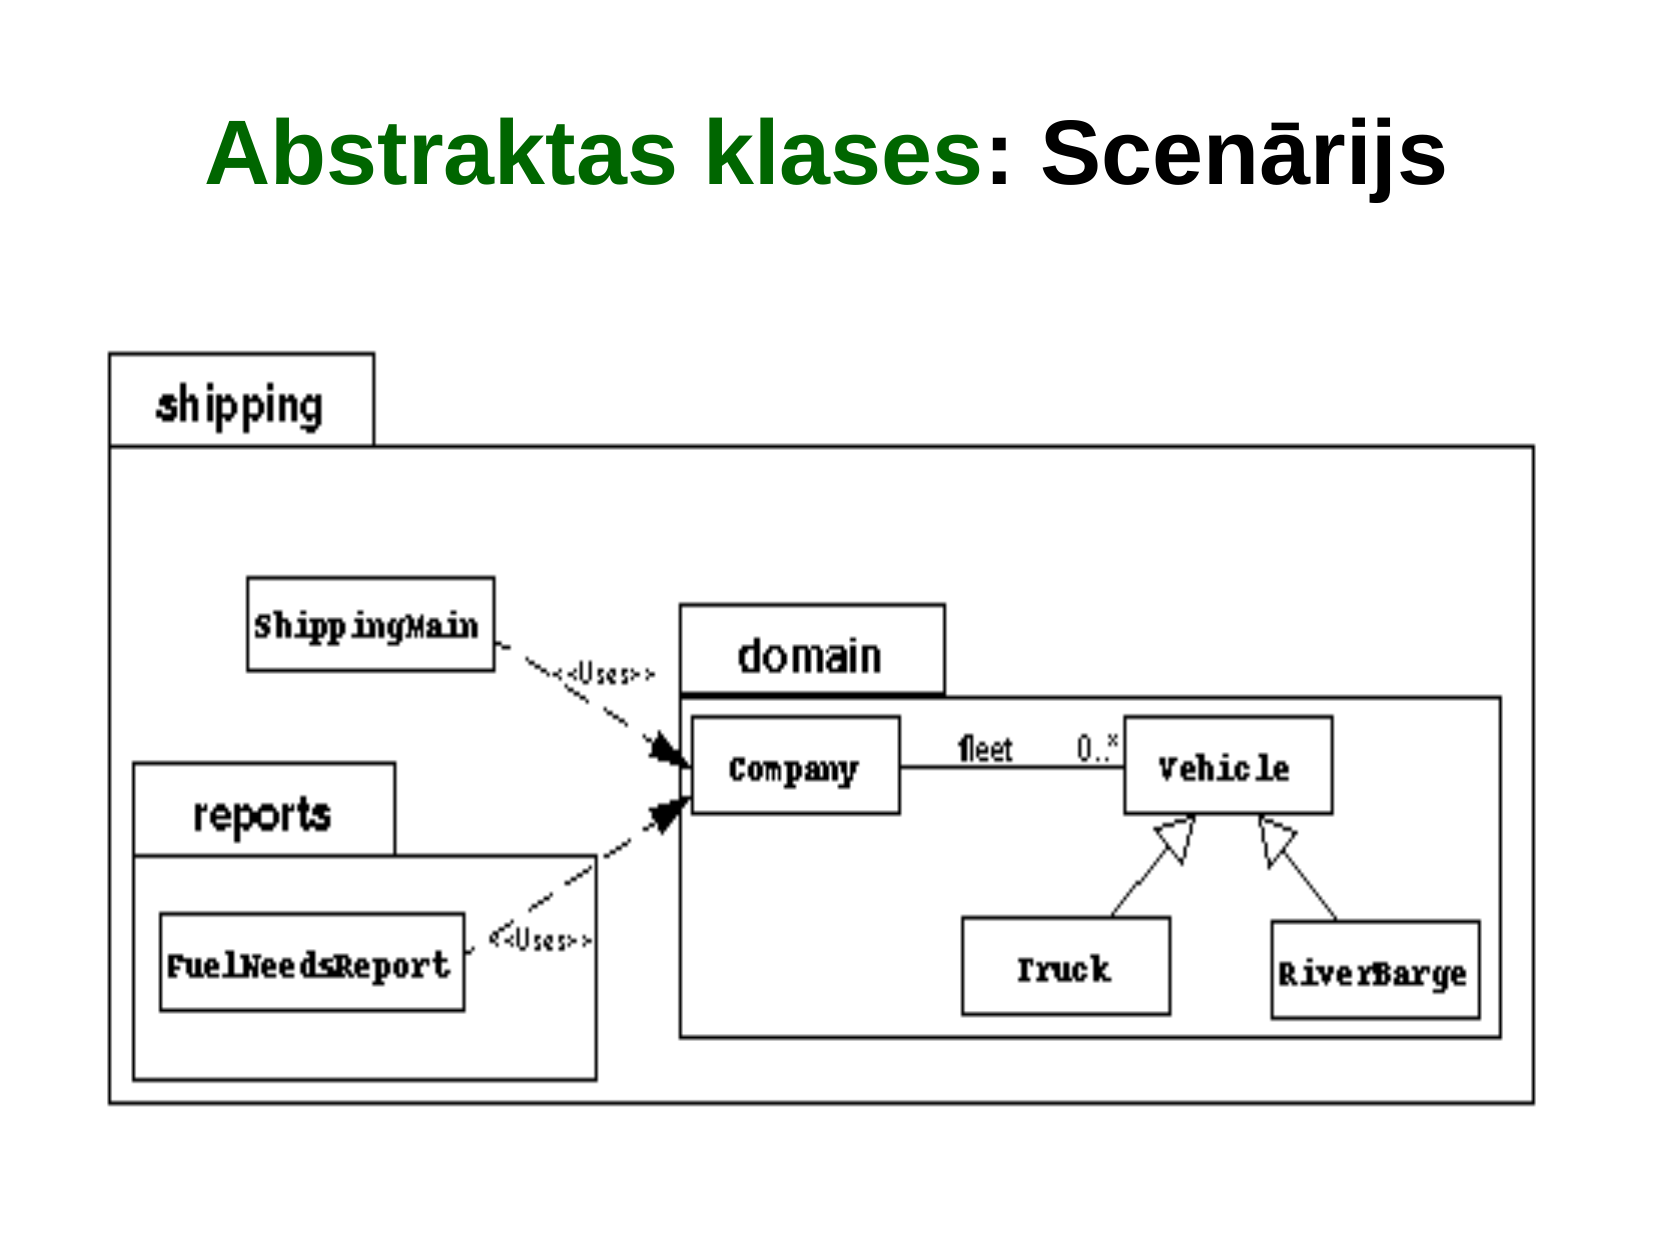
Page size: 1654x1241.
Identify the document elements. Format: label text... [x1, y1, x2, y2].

title Abstraktas klases: Scenārijs [82, 49, 1571, 257]
picture [82, 307, 1560, 1123]
